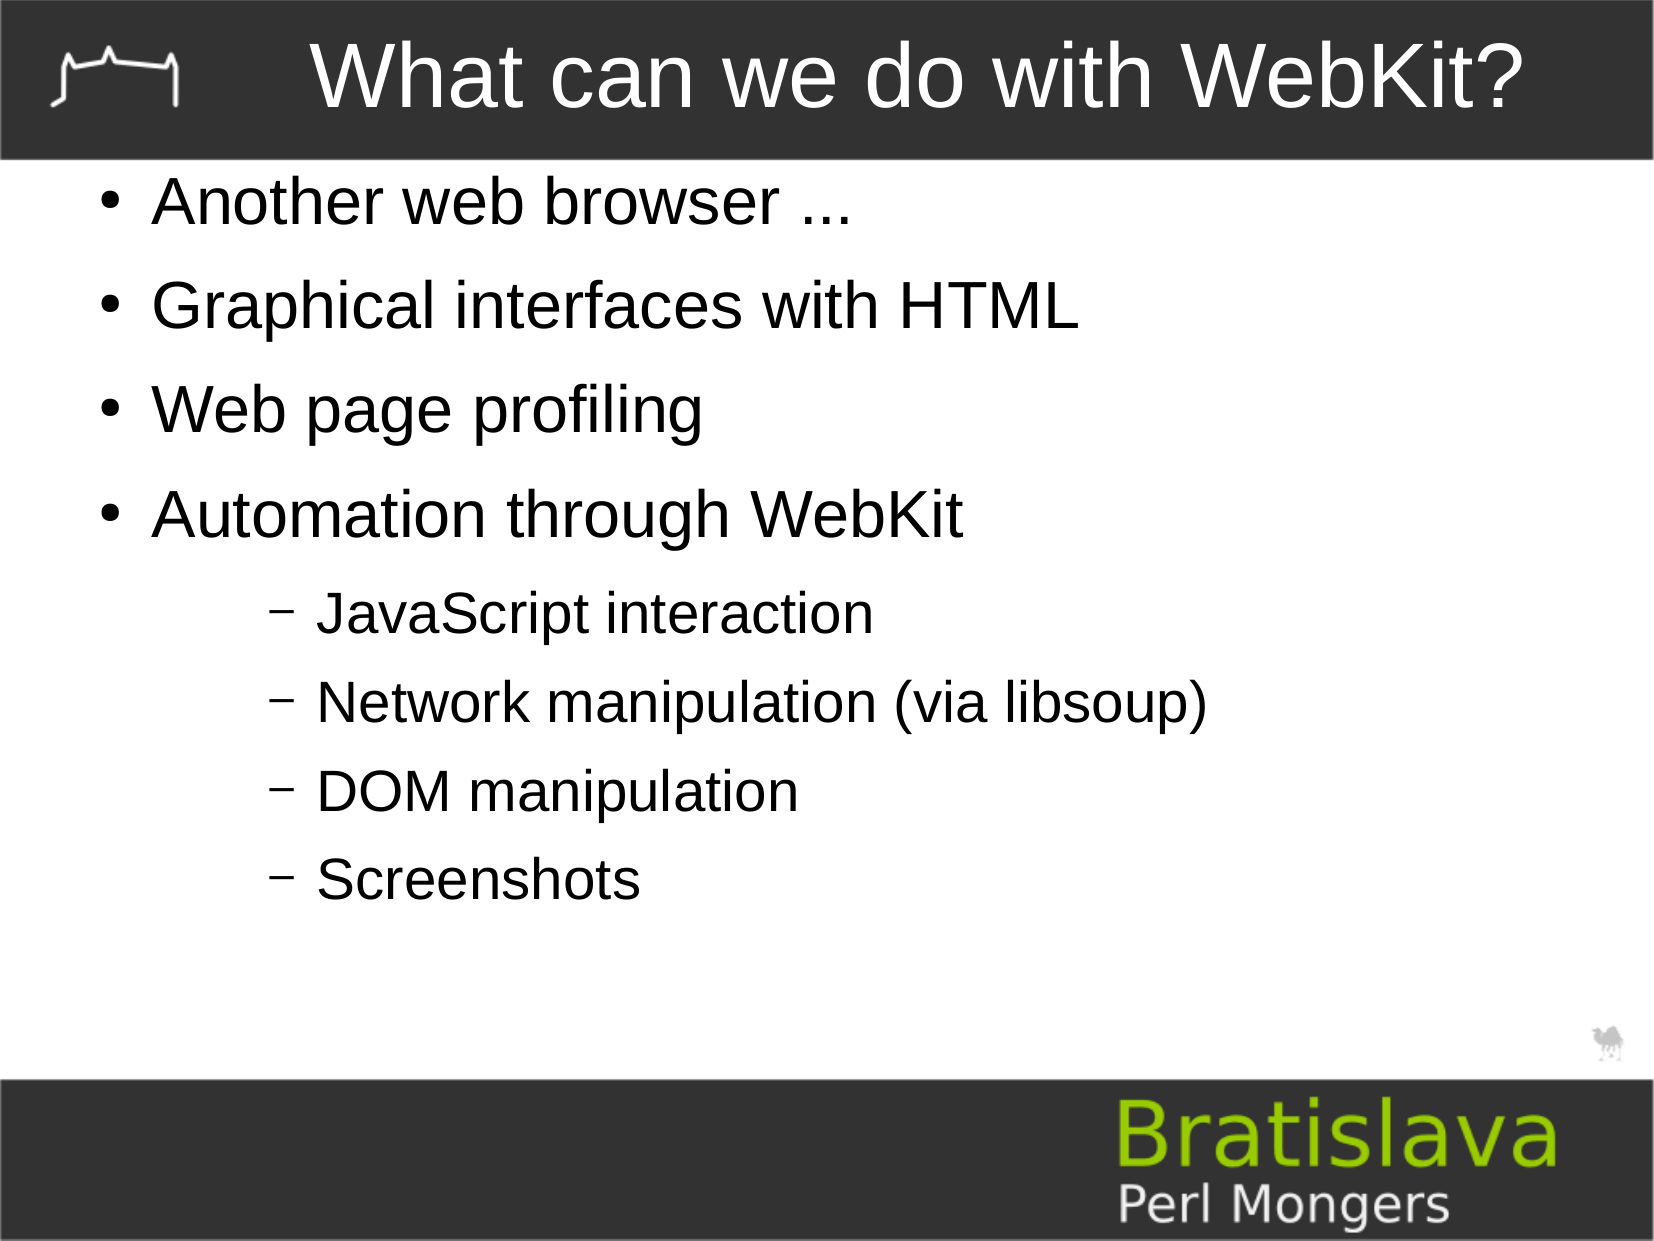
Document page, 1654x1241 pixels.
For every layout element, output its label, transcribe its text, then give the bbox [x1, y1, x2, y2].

title What can we do with WebKit? [193, 24, 1645, 128]
list Another web browser ... Graphical interfaces with HTML Web page profiling Automation through WebKit JavaScript interaction Network manipulation (via libsoup) DOM manipulation Screenshots [80, 163, 1573, 1105]
picture [0, 0, 1654, 1241]
